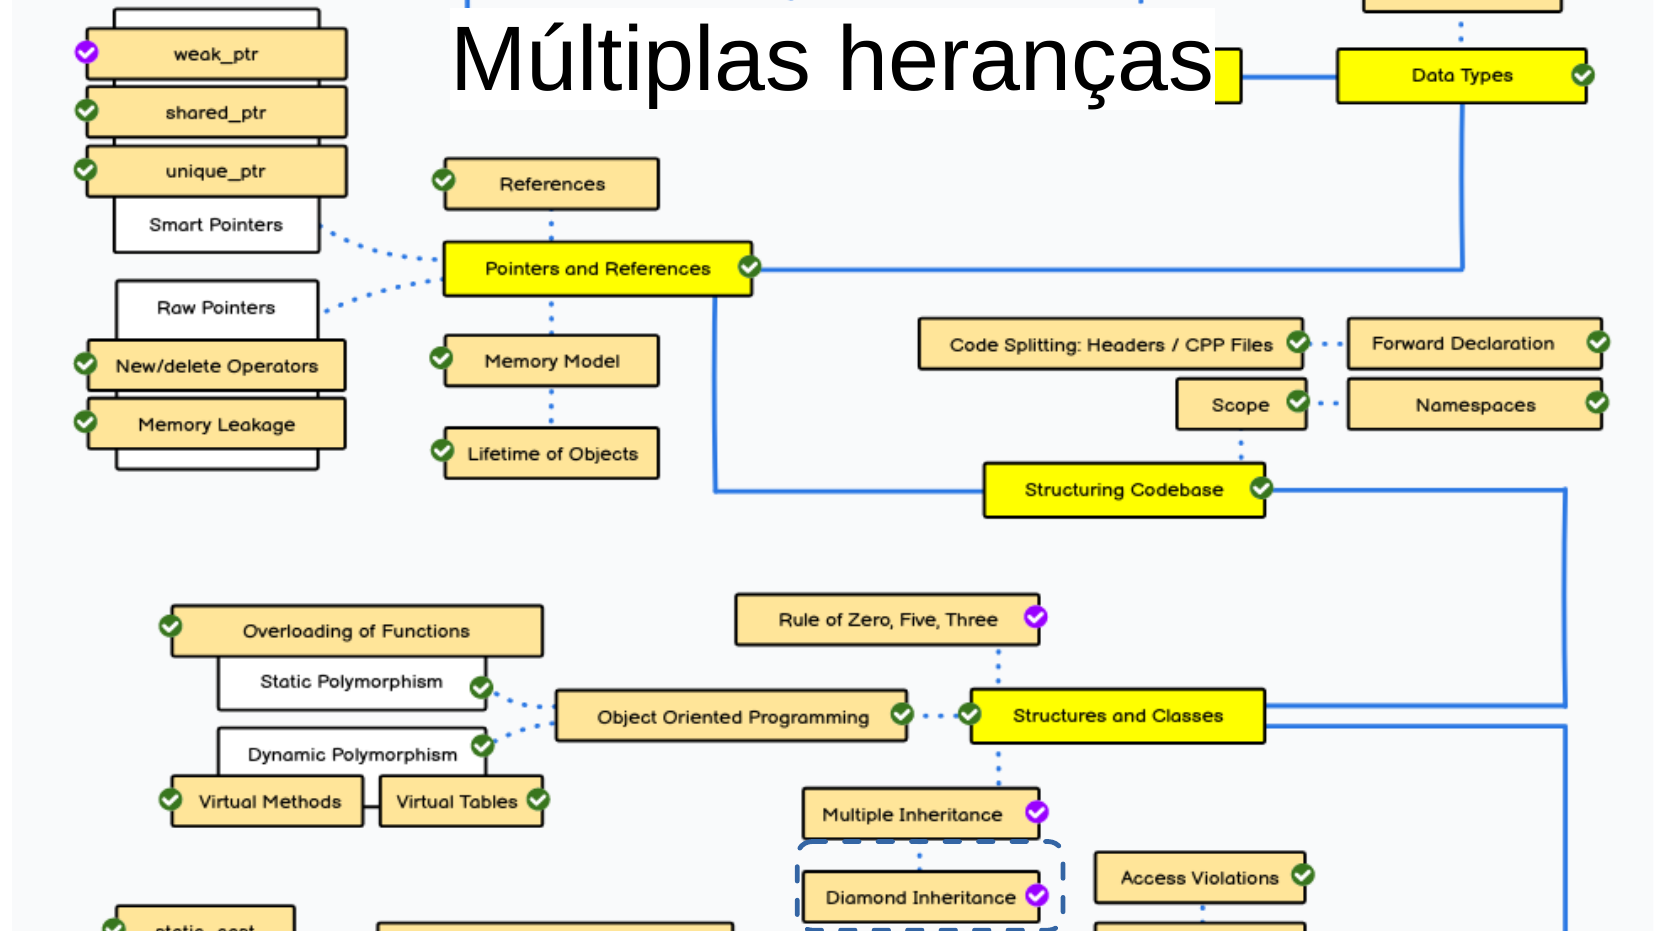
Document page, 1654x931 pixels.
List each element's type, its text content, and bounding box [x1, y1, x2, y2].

picture [12, 0, 1654, 931]
title Múltiplas heranças [88, 0, 1577, 119]
